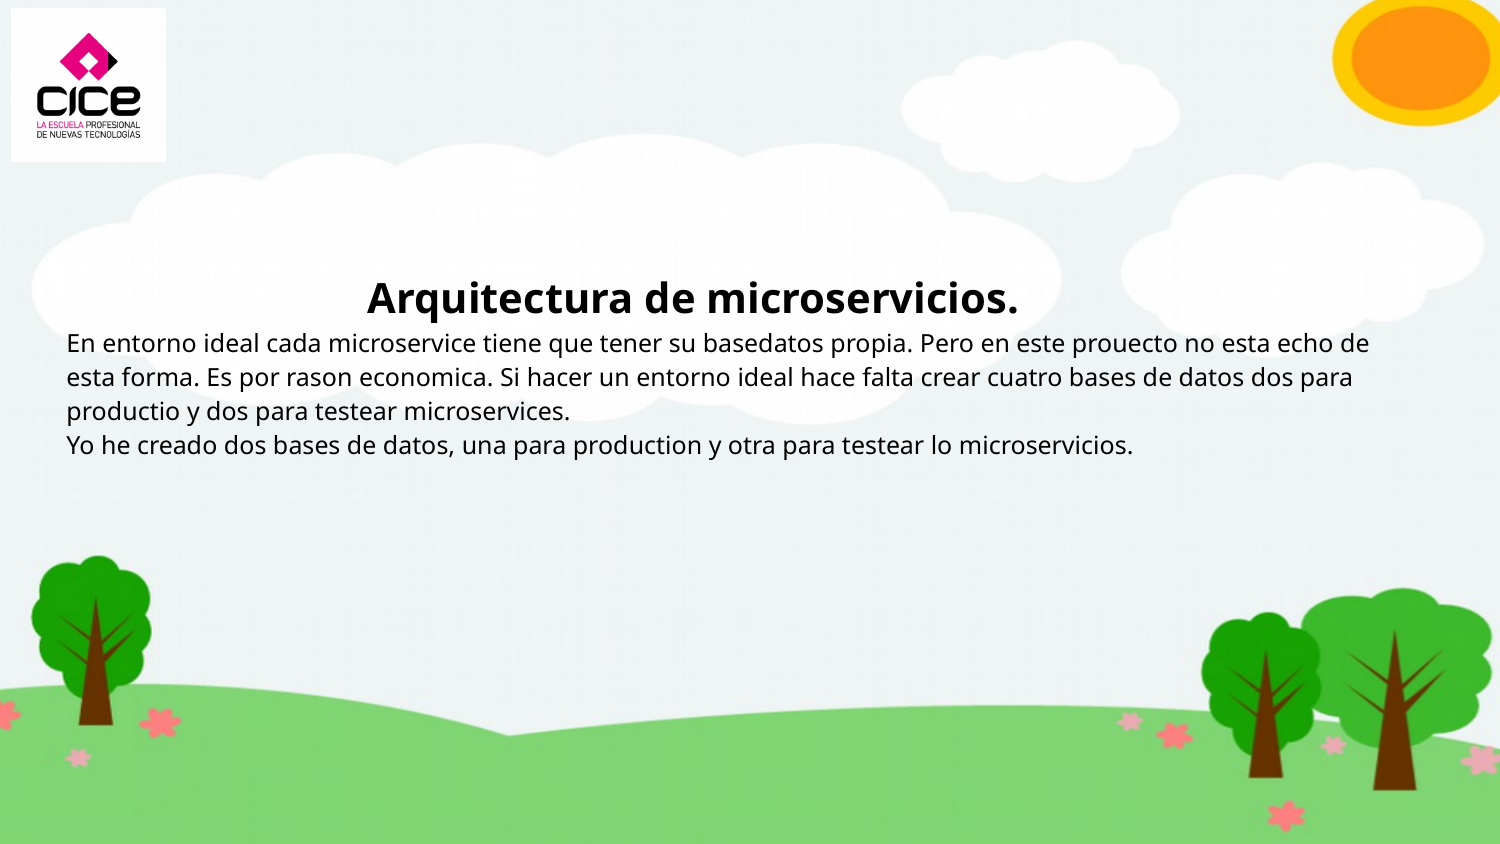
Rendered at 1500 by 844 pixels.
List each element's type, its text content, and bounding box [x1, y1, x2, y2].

title Arquitectura de microservicios. En entorno ideal cada microservice tiene que tener su basedatos propia. Pero en este prouecto no esta echo de esta forma. Es por rason economica. Si hacer un entorno ideal hace falta crear cuatro bases de datos dos para productio y dos para testear microservices. Yo he creado dos bases de datos, una para production y otra para testear lo microservicios. [66, 265, 1396, 466]
picture [0, 0, 1500, 844]
